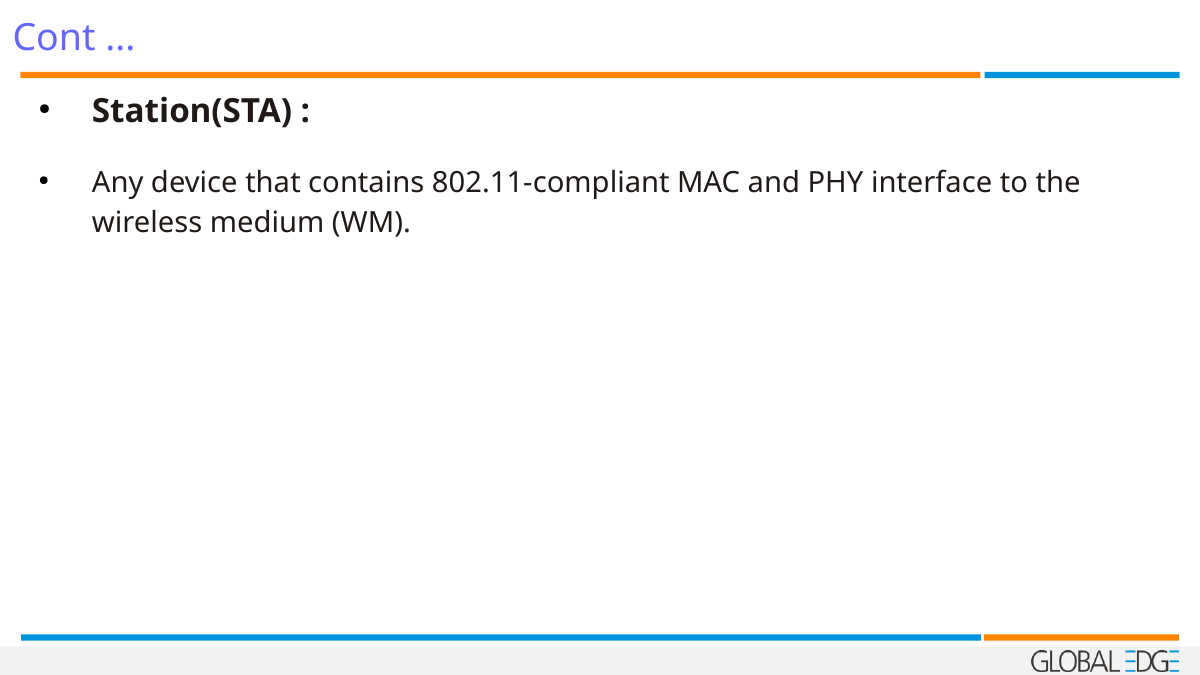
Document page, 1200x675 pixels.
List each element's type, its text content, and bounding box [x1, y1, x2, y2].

picture [1031, 650, 1179, 672]
title Cont ... [12, 9, 1088, 63]
list Station(STA) : Any device that contains 802.11-compliant MAC and PHY interface to the wireless medium (WM). [21, 86, 1158, 627]
